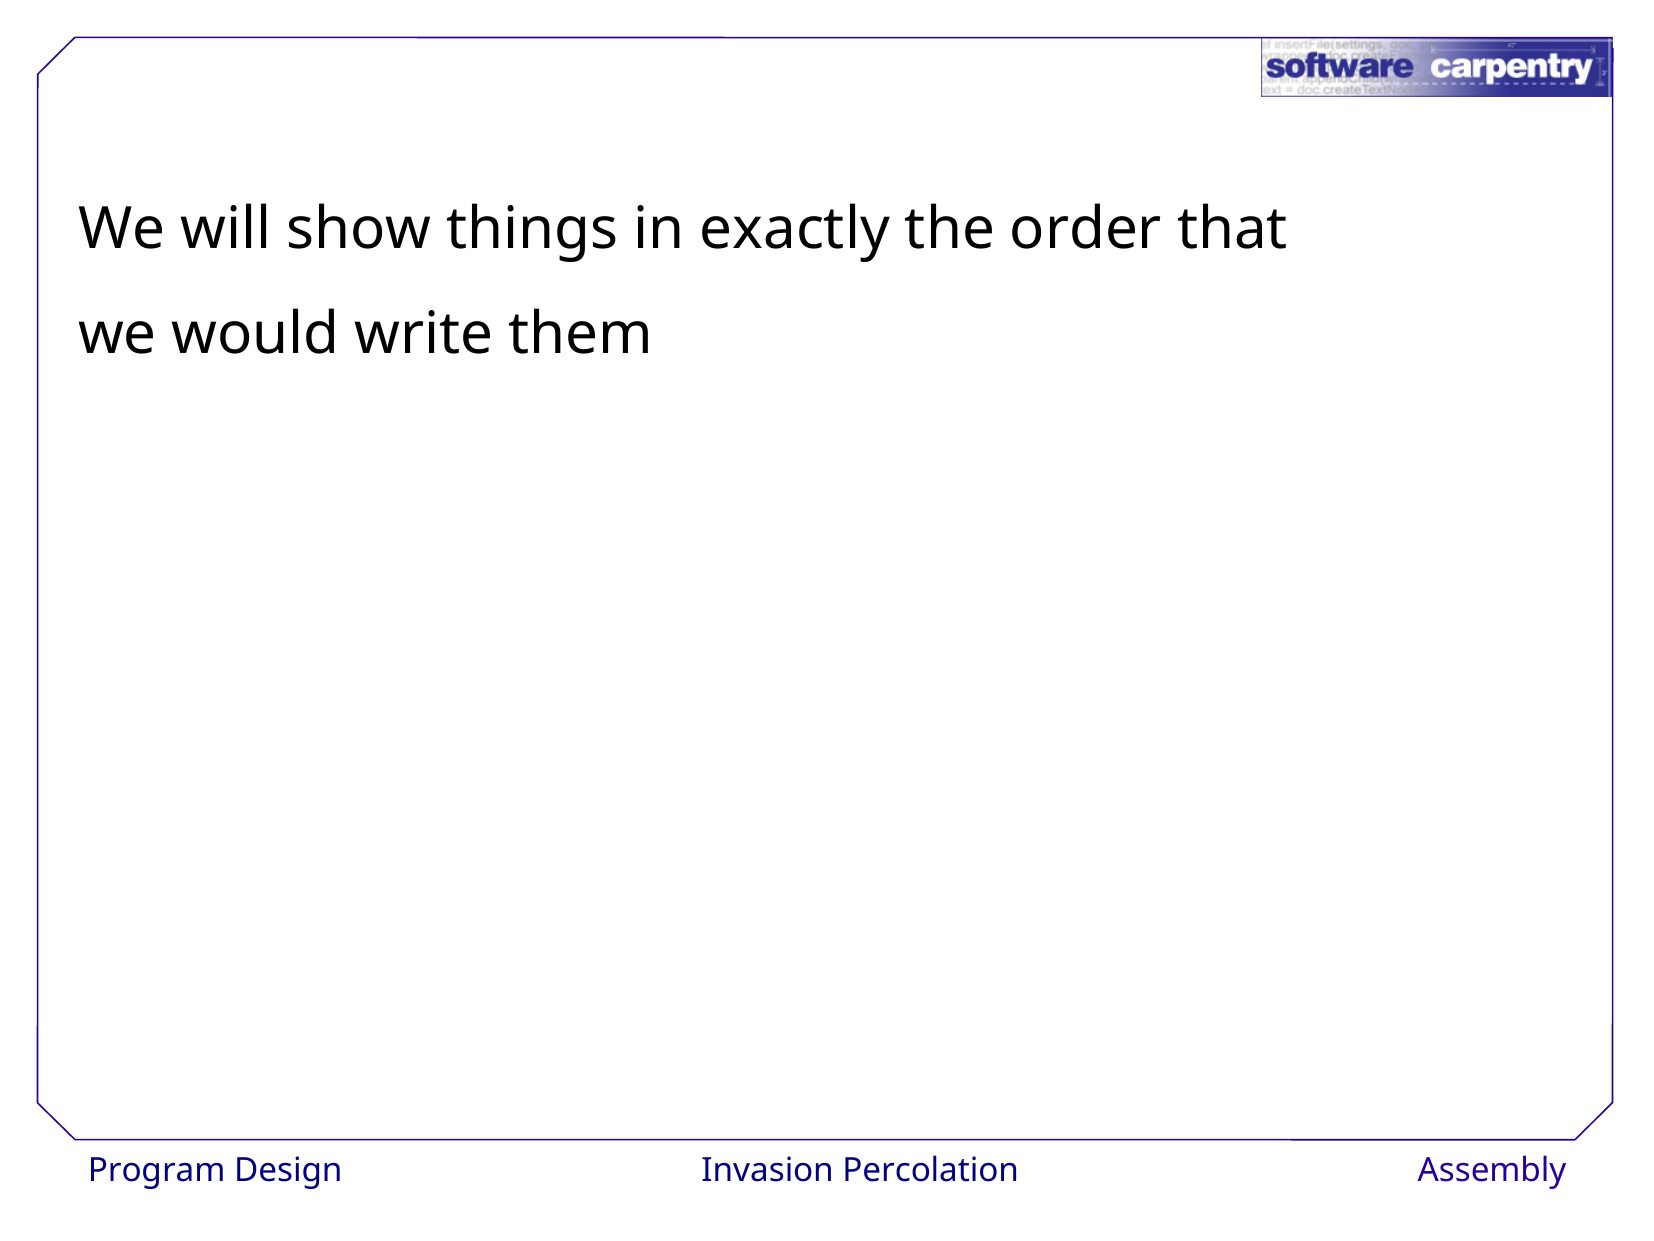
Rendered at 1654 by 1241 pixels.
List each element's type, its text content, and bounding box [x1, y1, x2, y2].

picture [1261, 39, 1613, 97]
text_box We will show things in exactly the order that we would write them [63, 147, 1453, 373]
